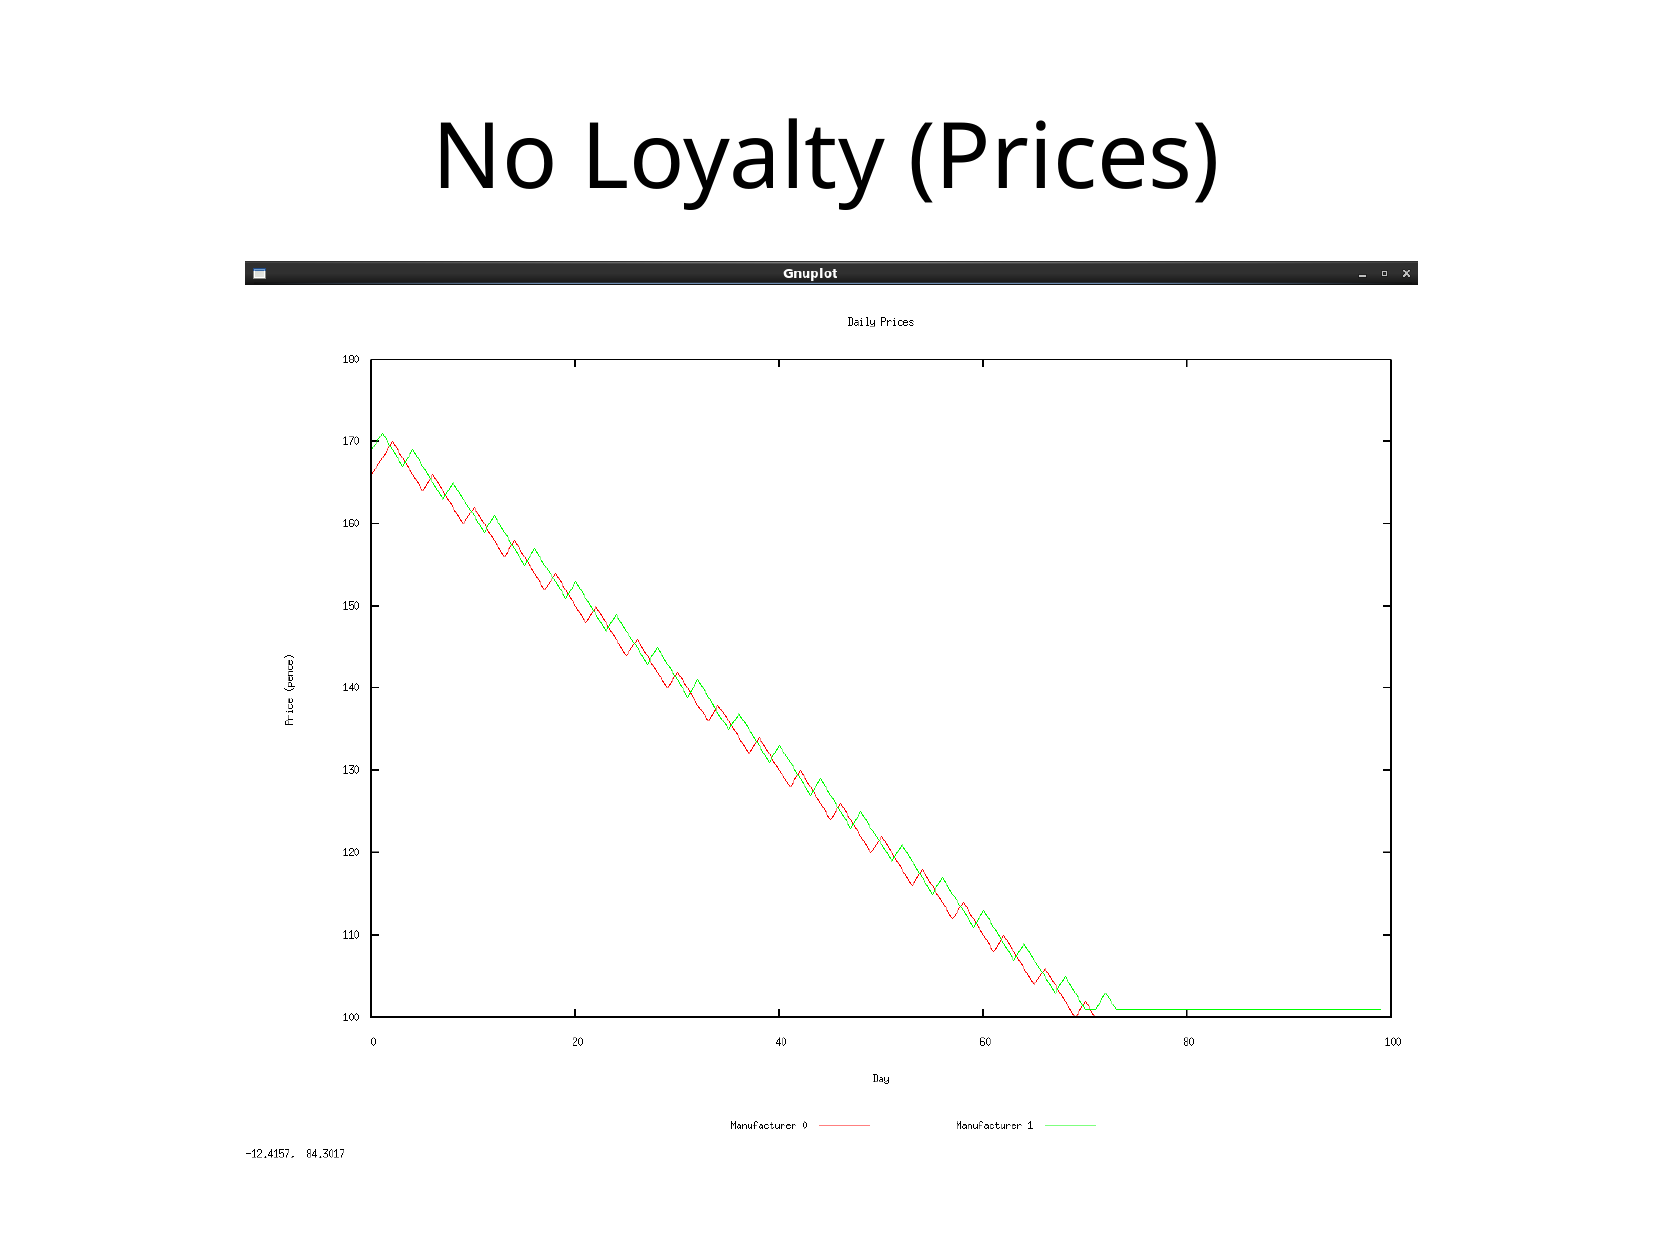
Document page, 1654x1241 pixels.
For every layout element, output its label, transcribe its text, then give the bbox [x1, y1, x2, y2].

title No Loyalty (Prices) [82, 49, 1571, 257]
picture [245, 261, 1418, 1158]
